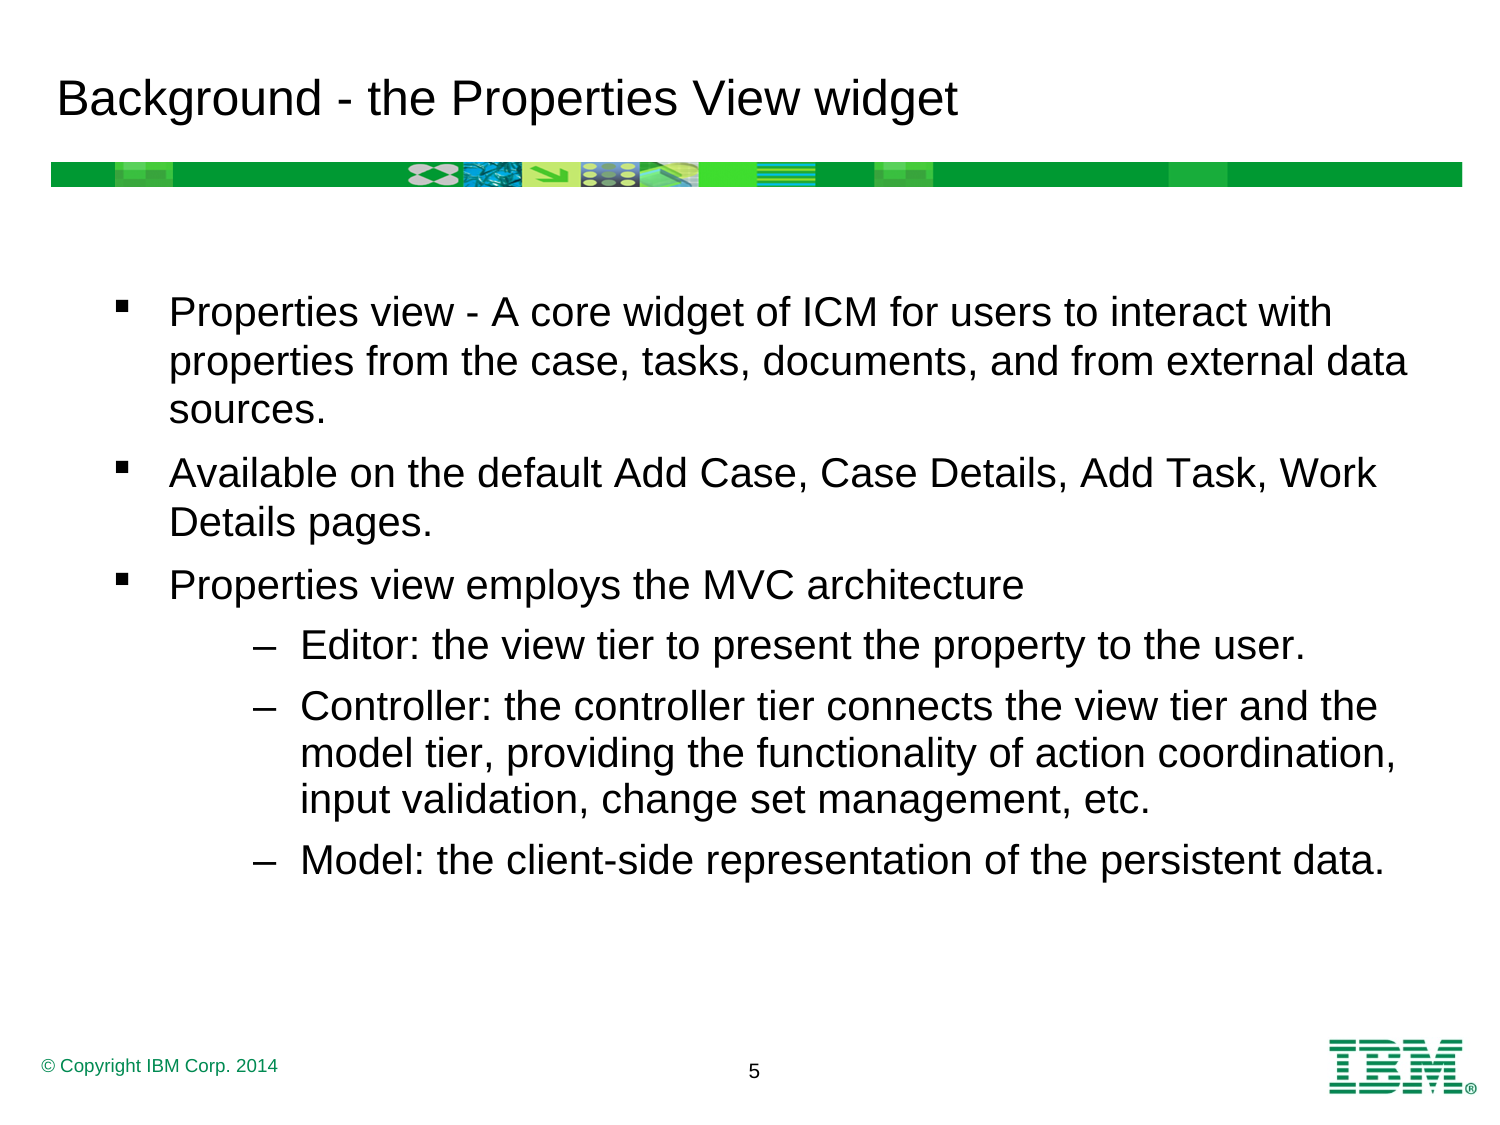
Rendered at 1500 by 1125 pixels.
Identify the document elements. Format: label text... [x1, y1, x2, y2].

title Background - the Properties View widget [41, 31, 1500, 165]
picture [1327, 1037, 1479, 1096]
picture [50, 165, 1463, 189]
list Properties view - A core widget of ICM for users to interact with properties from the case, tasks, documents, and from external data sources. Available on the default Add Case, Case Details, Add Task, Work Details pages. Properties view employs the MVC architecture Editor: the view tier to present the property to the user. Controller: the controller tier connects the view tier and the model tier, providing the functionality of action coordination, input validation, change set management, etc. Model: the client-side representation of the persistent data. [41, 278, 1438, 1029]
